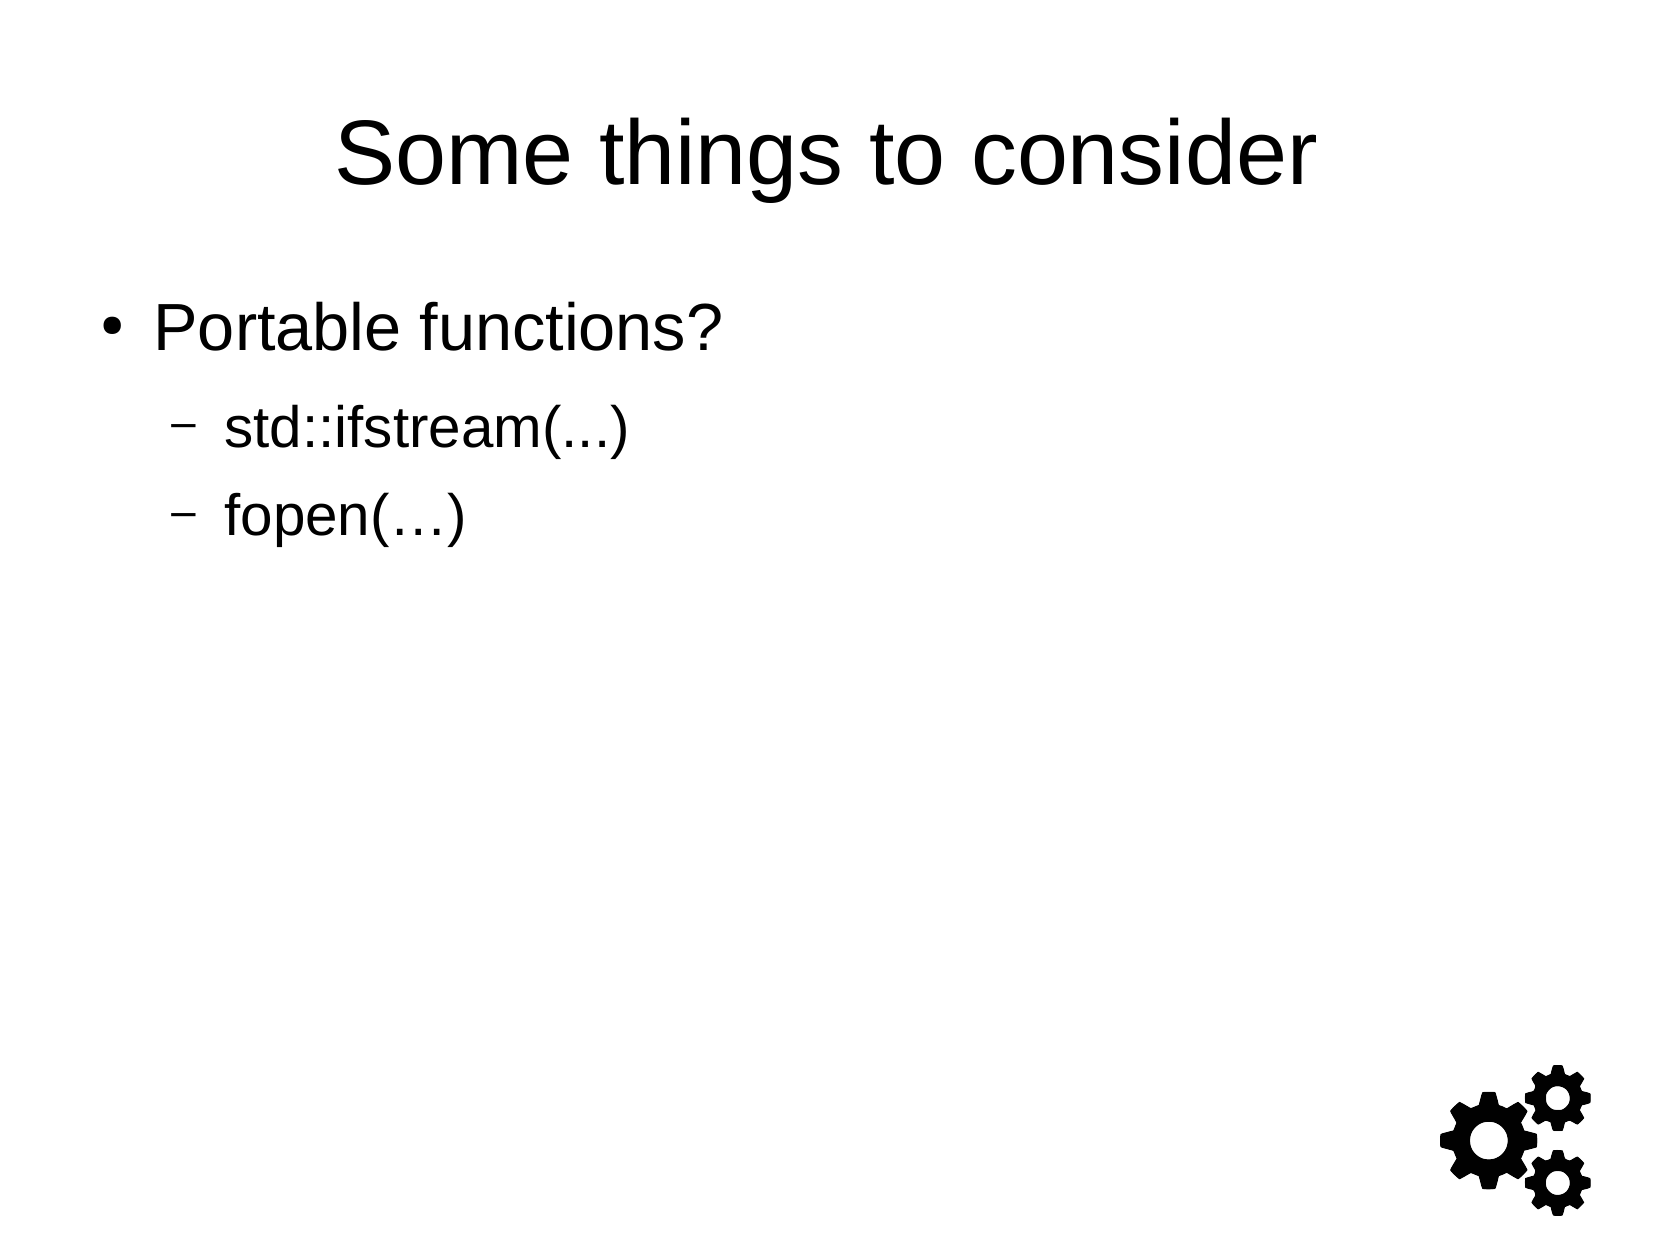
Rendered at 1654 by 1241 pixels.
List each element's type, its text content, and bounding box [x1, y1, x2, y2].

title Some things to consider [82, 49, 1571, 257]
list Portable functions? std::ifstream(...) fopen(…) [82, 290, 1571, 1010]
picture [1440, 1065, 1591, 1216]
